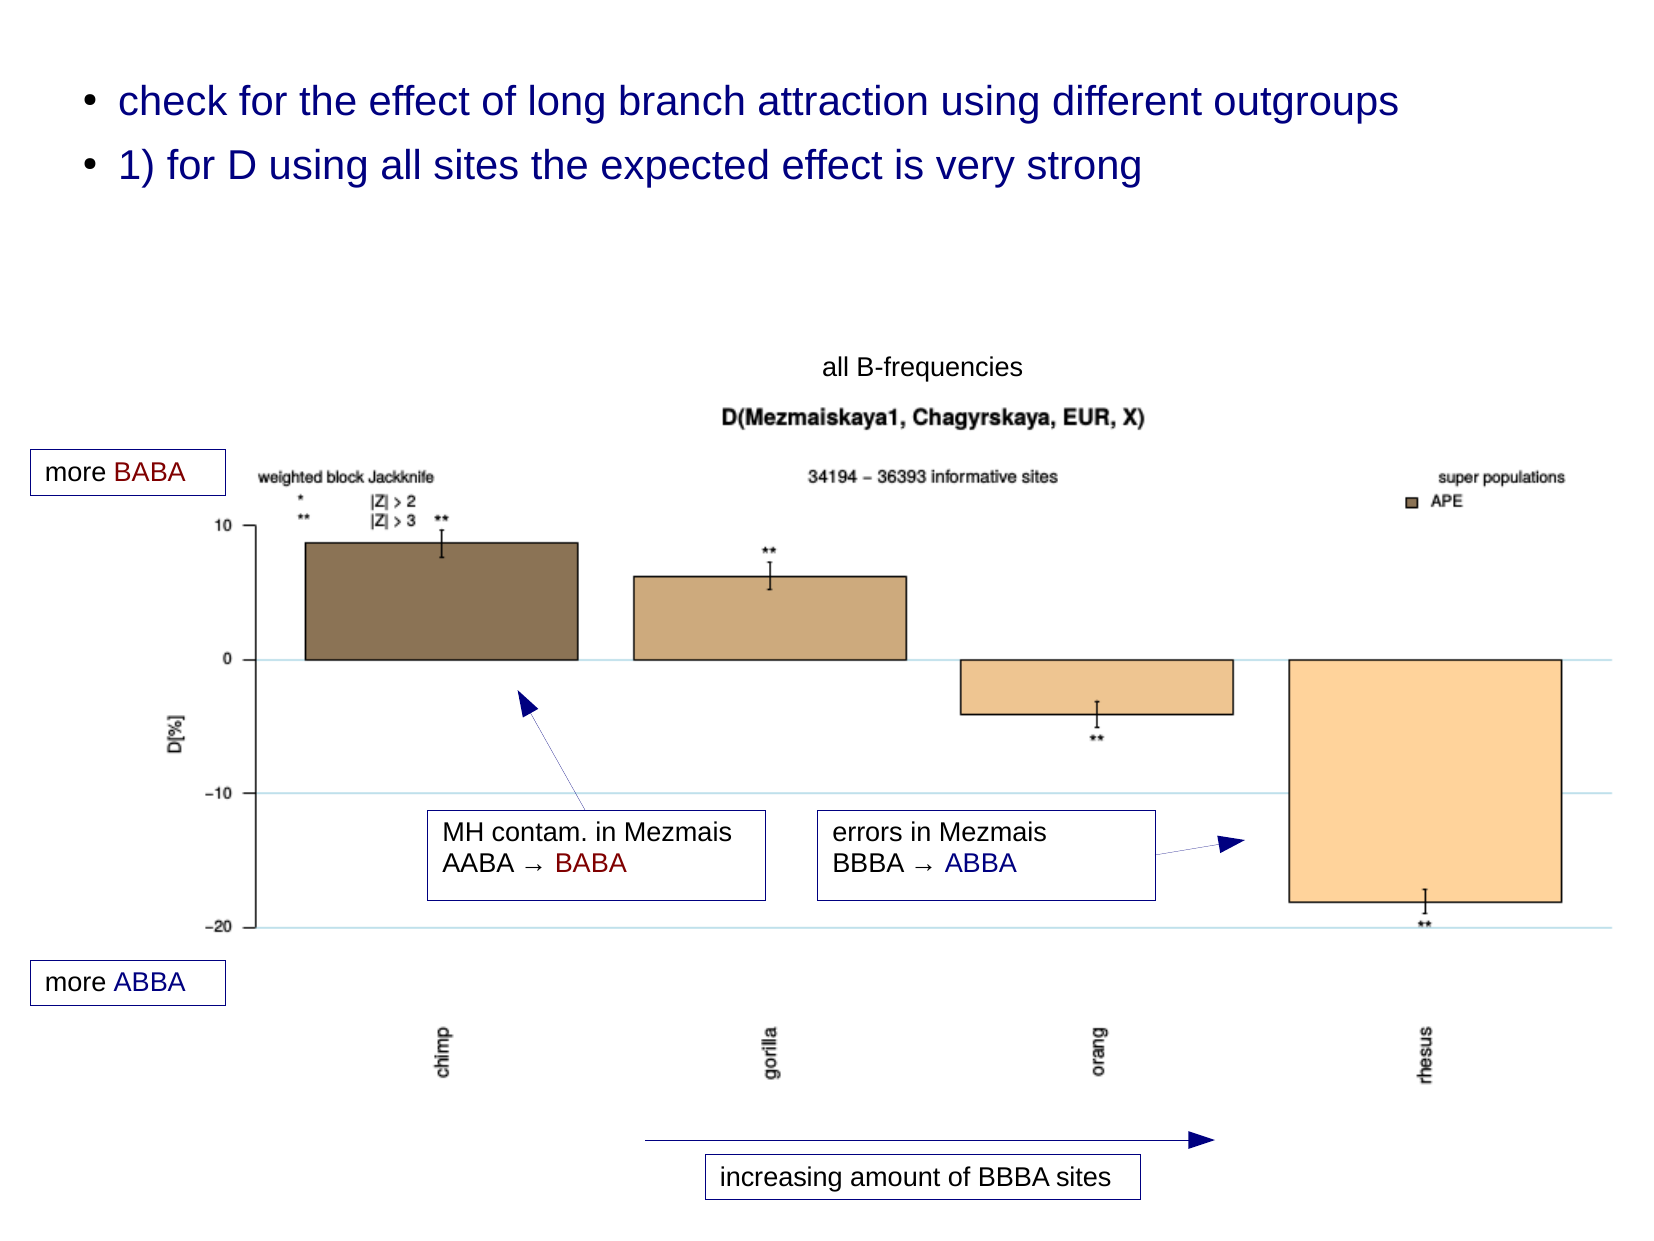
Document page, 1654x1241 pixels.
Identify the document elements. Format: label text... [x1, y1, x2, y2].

text_box more ABBA [30, 960, 226, 1006]
picture [164, 374, 1654, 1176]
text_box all B-frequencies [780, 345, 1066, 391]
subtitle check for the effect of long branch attraction using different outgroups 1) for D using all sites the expected effect is very strong [82, 77, 1606, 226]
text_box errors in Mezmais BBBA → ABBA [817, 810, 1156, 901]
text_box MH contam. in Mezmais AABA → BABA [427, 810, 766, 901]
text_box increasing amount of BBBA sites [705, 1154, 1141, 1200]
text_box more BABA [30, 449, 226, 496]
